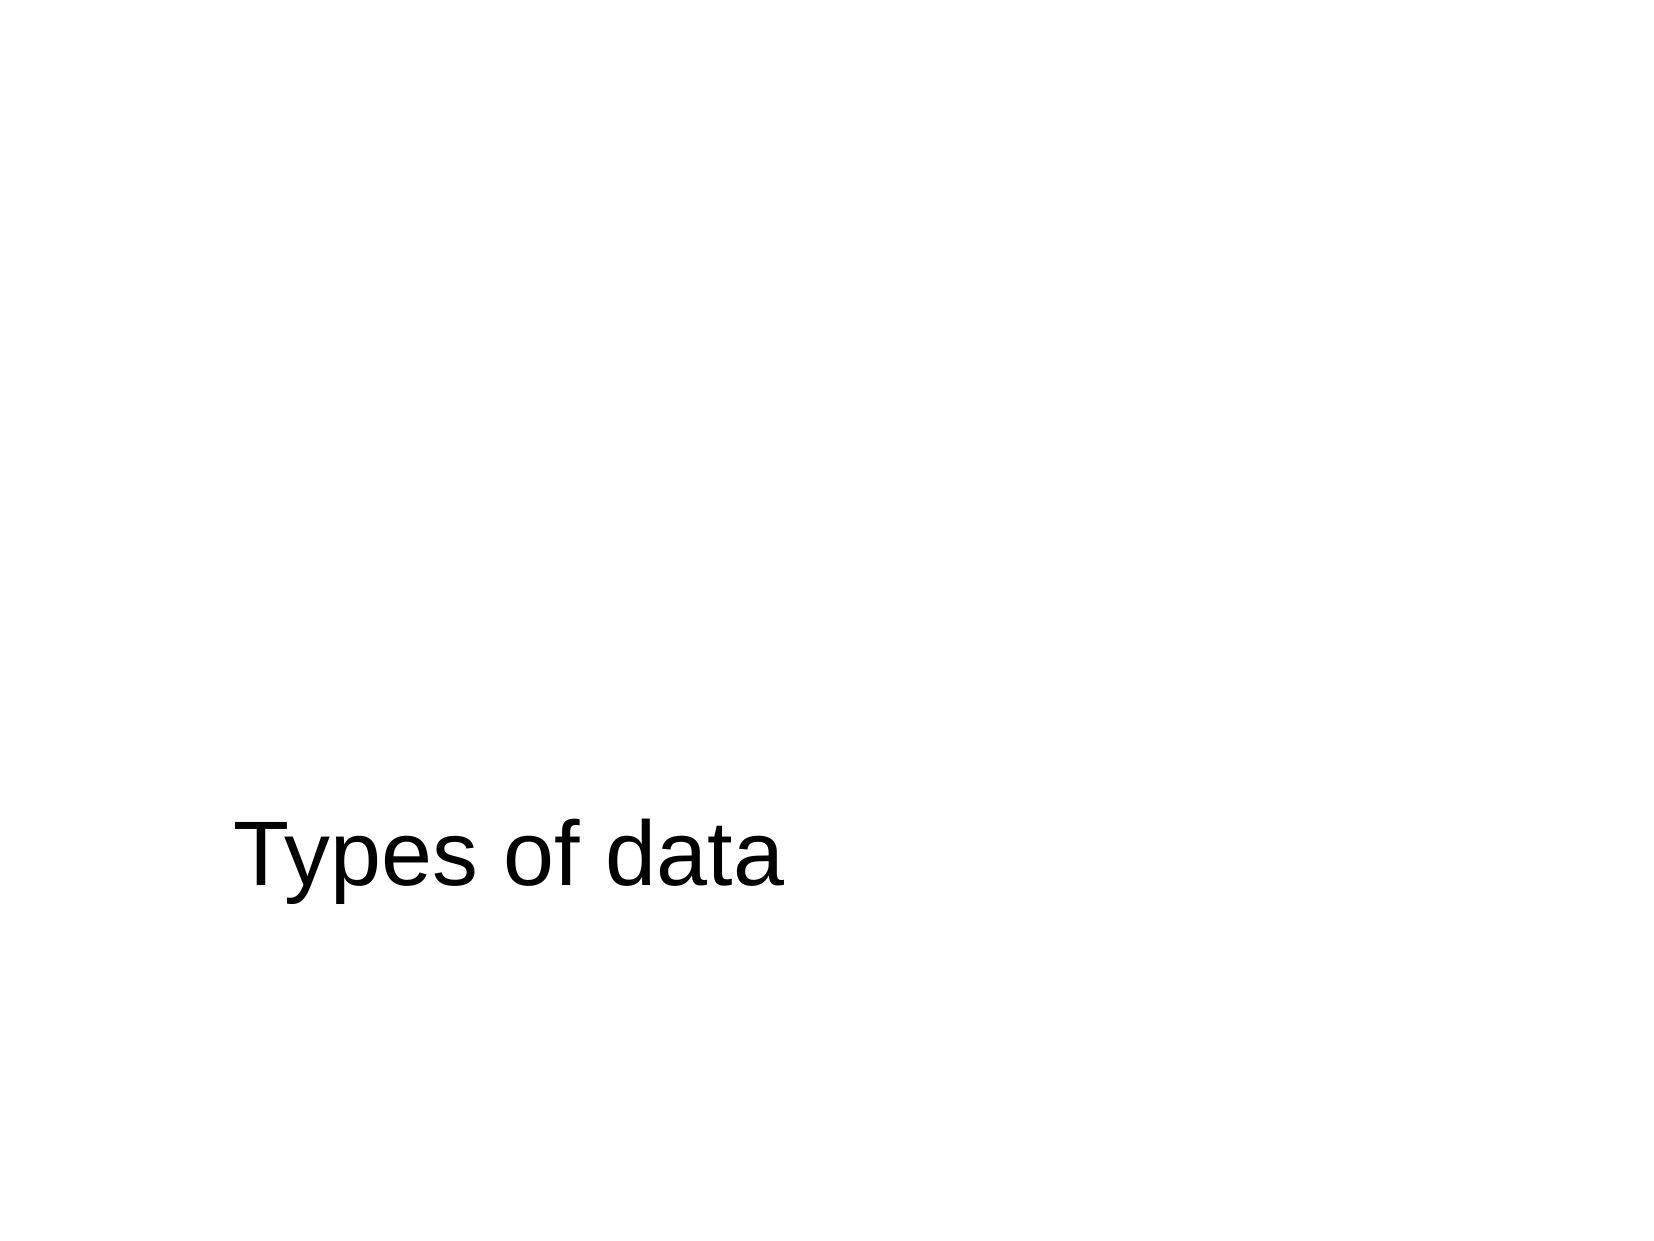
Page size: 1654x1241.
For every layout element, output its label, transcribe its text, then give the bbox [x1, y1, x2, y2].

title Types of data [0, 757, 1254, 950]
